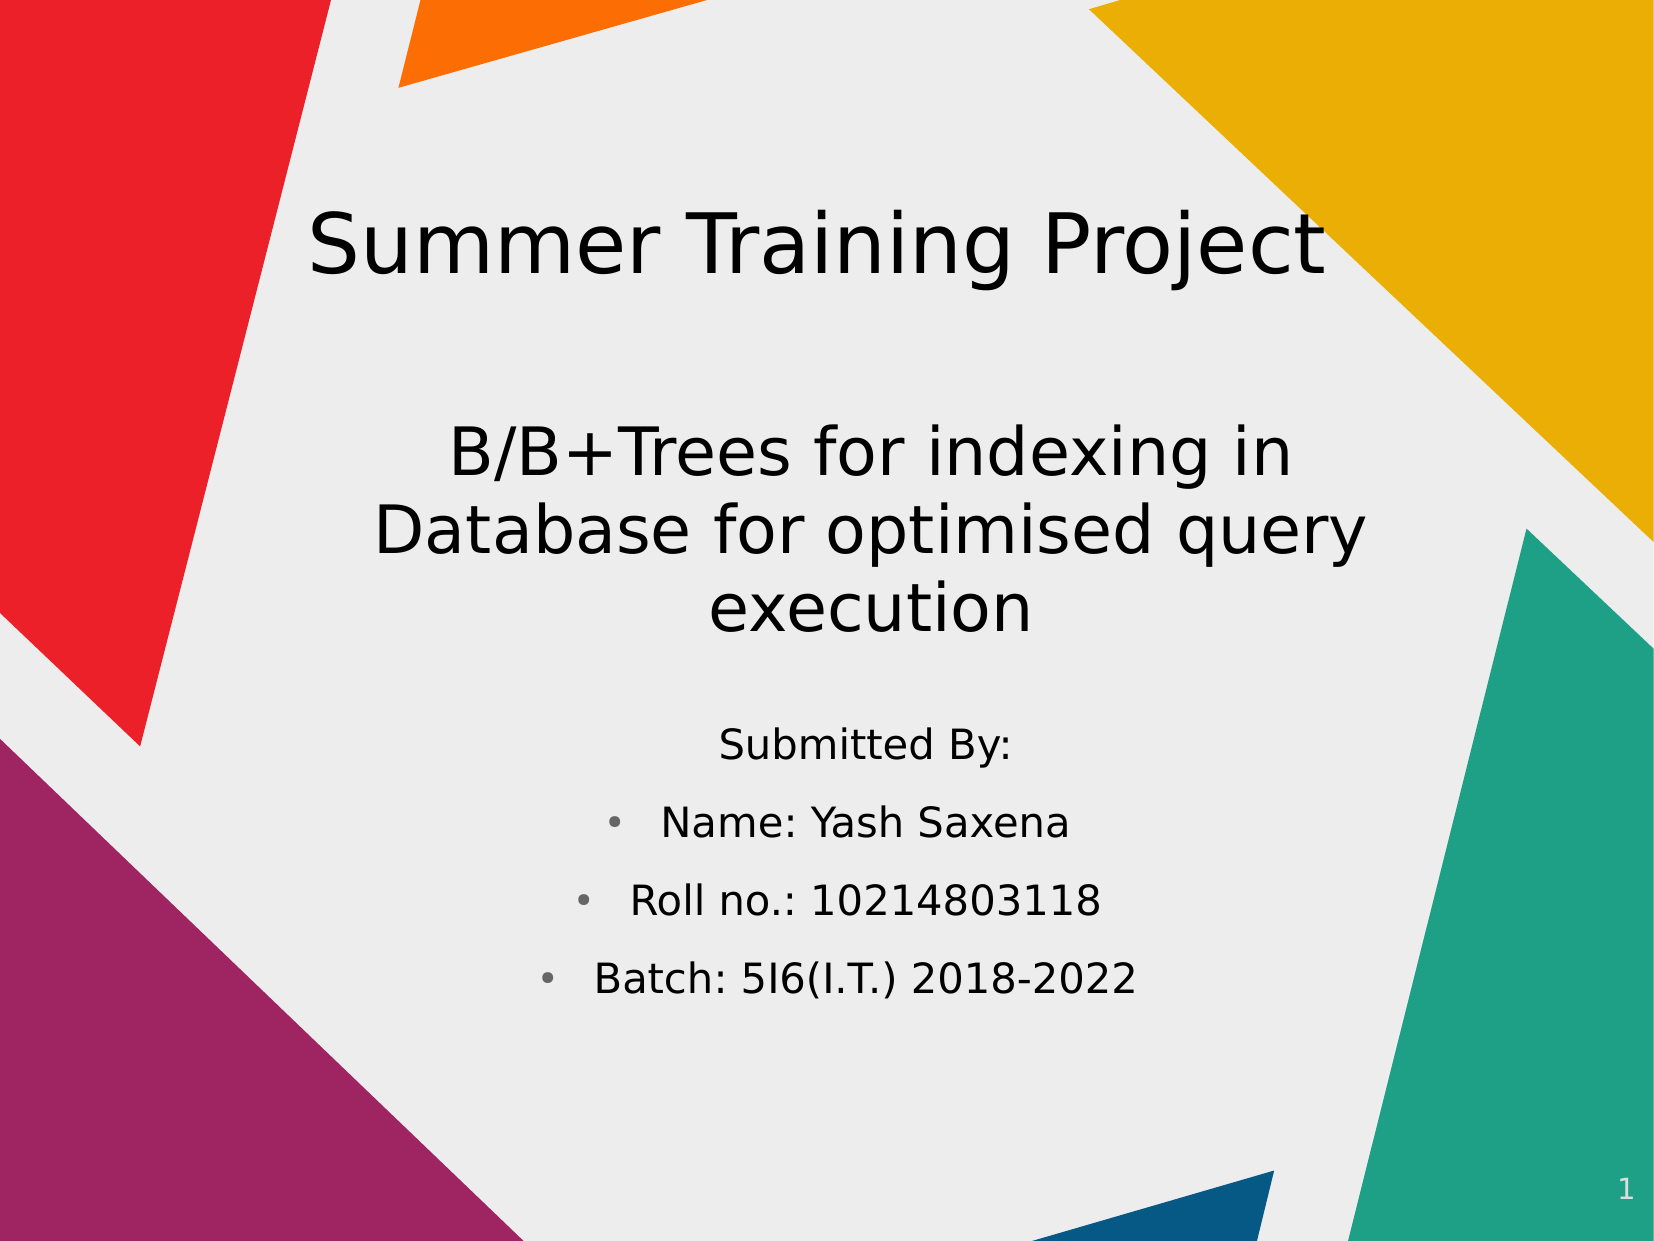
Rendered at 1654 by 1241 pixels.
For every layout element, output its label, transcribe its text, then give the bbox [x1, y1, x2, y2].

title Summer Training Project [276, 141, 1359, 349]
list Submitted By: Name: Yash Saxena Roll no.: 10214803118 Batch: 5I6(I.T.) 2018-2022 [289, 720, 1372, 1090]
list B/B+Trees for indexing in Database for optimised query execution [295, 413, 1377, 691]
